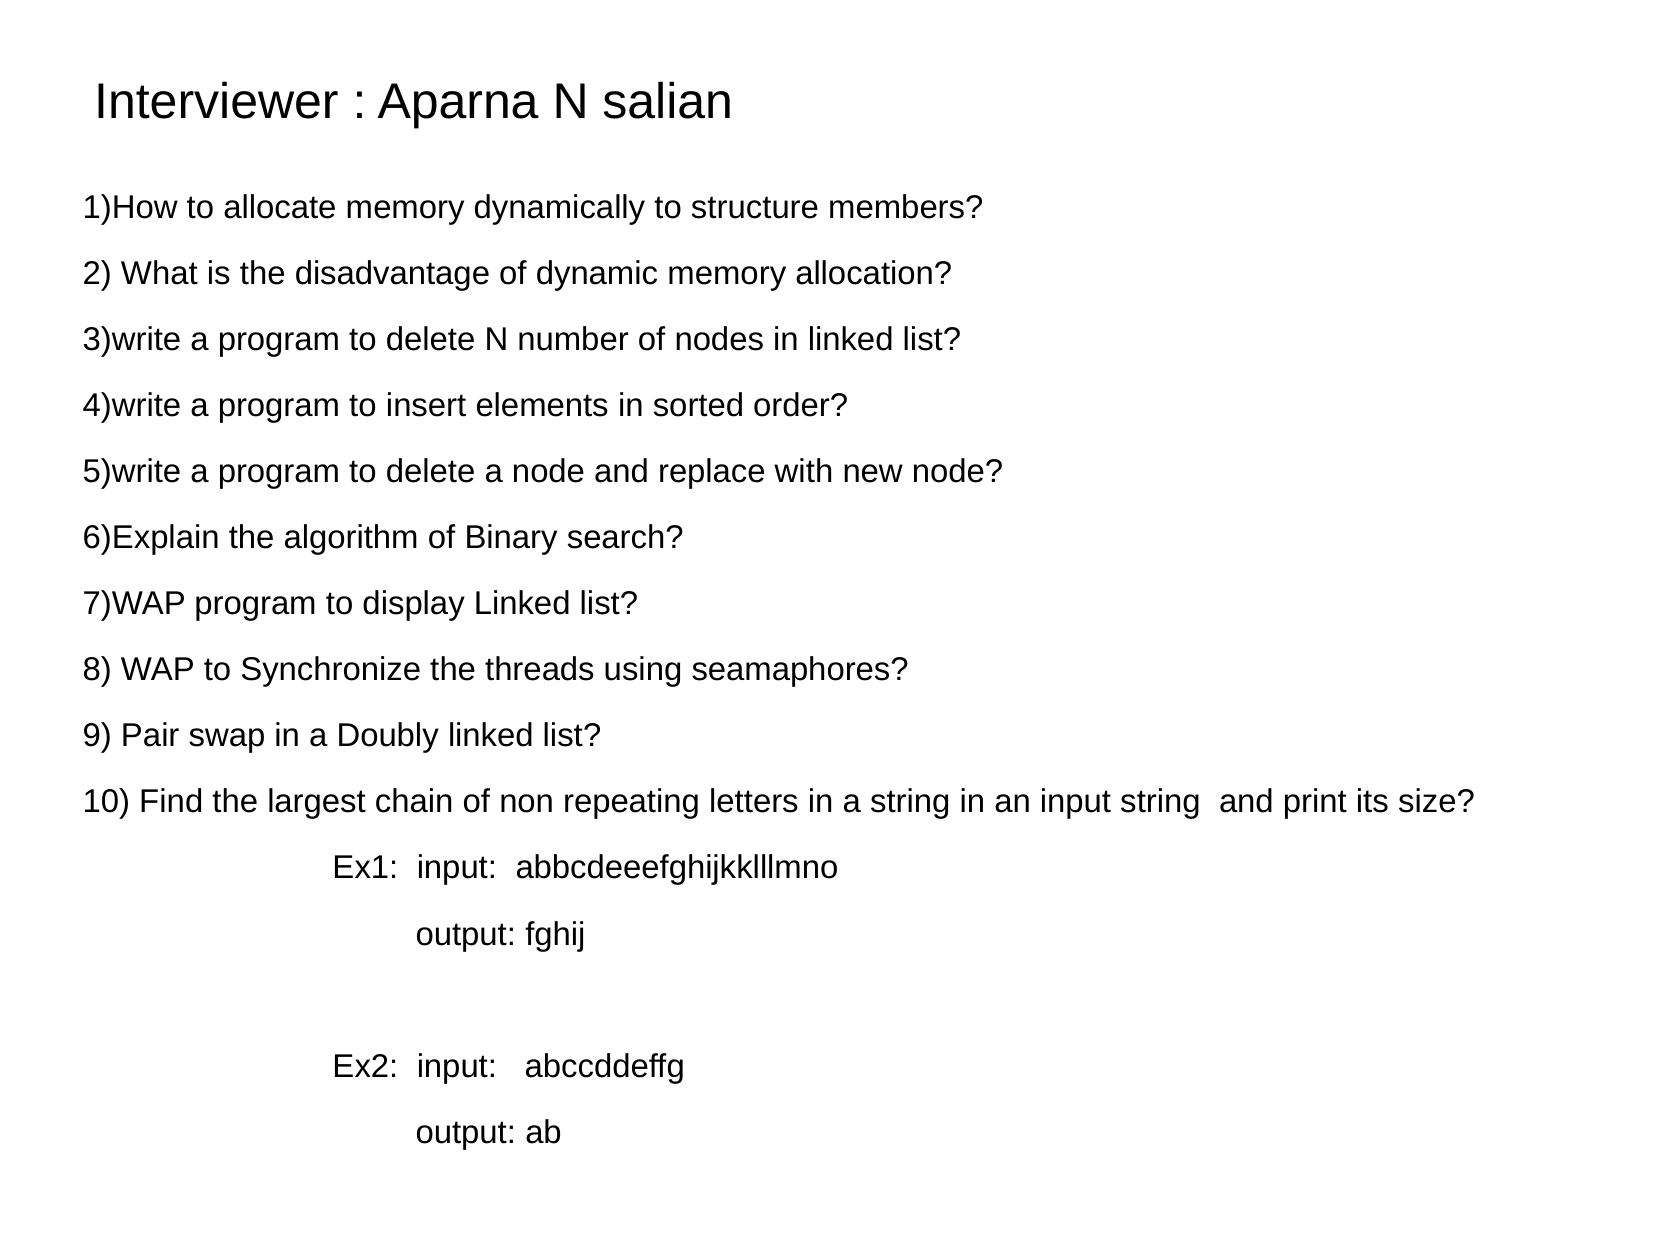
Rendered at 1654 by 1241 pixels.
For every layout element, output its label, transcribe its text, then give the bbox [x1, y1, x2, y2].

list 1)How to allocate memory dynamically to structure members? 2) What is the disadvantage of dynamic memory allocation? 3)write a program to delete N number of nodes in linked list? 4)write a program to insert elements in sorted order? 5)write a program to delete a node and replace with new node? 6)Explain the algorithm of Binary search? 7)WAP program to display Linked list? 8) WAP to Synchronize the threads using seamaphores? 9) Pair swap in a Doubly linked list? 10) Find the largest chain of non repeating letters in a string in an input string and print its size? Ex1: input: abbcdeeefghijkklllmno output: fghij Ex2: input: abccddeffg output: ab [82, 188, 1571, 1158]
title Interviewer : Aparna N salian [82, 49, 756, 154]
